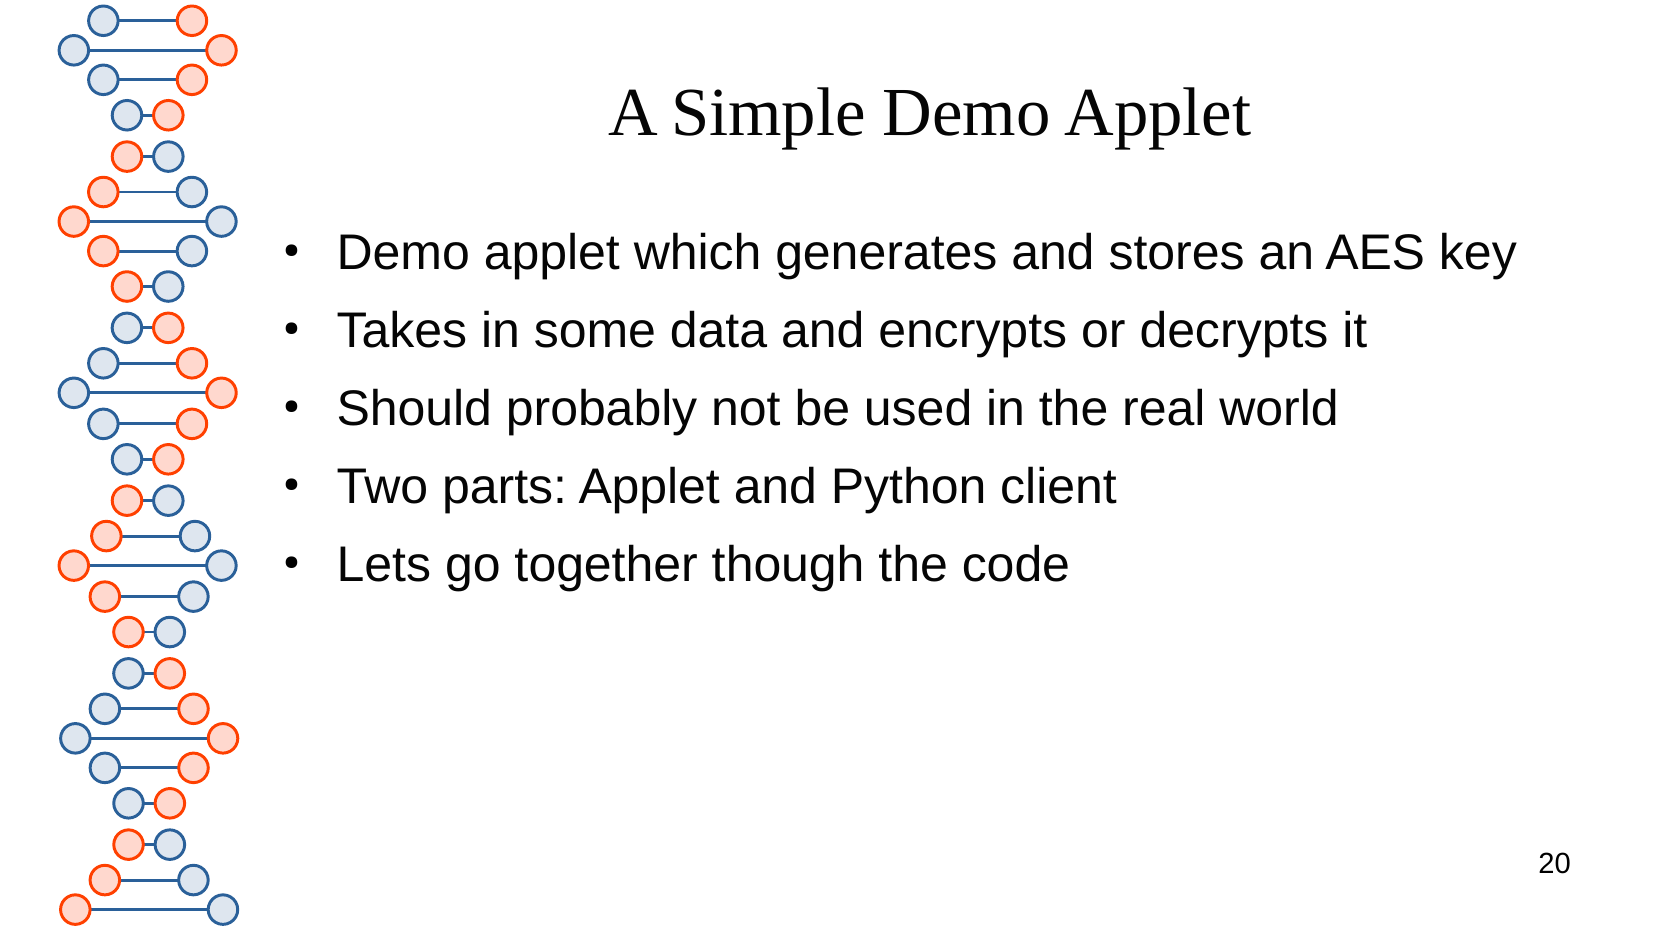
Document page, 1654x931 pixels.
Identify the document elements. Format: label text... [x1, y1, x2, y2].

list Demo applet which generates and stores an AES key Takes in some data and encrypts or decrypts it Should probably not be used in the real world Two parts: Applet and Python client Lets go together though the code [265, 224, 1595, 764]
title A Simple Demo Applet [265, 35, 1595, 189]
